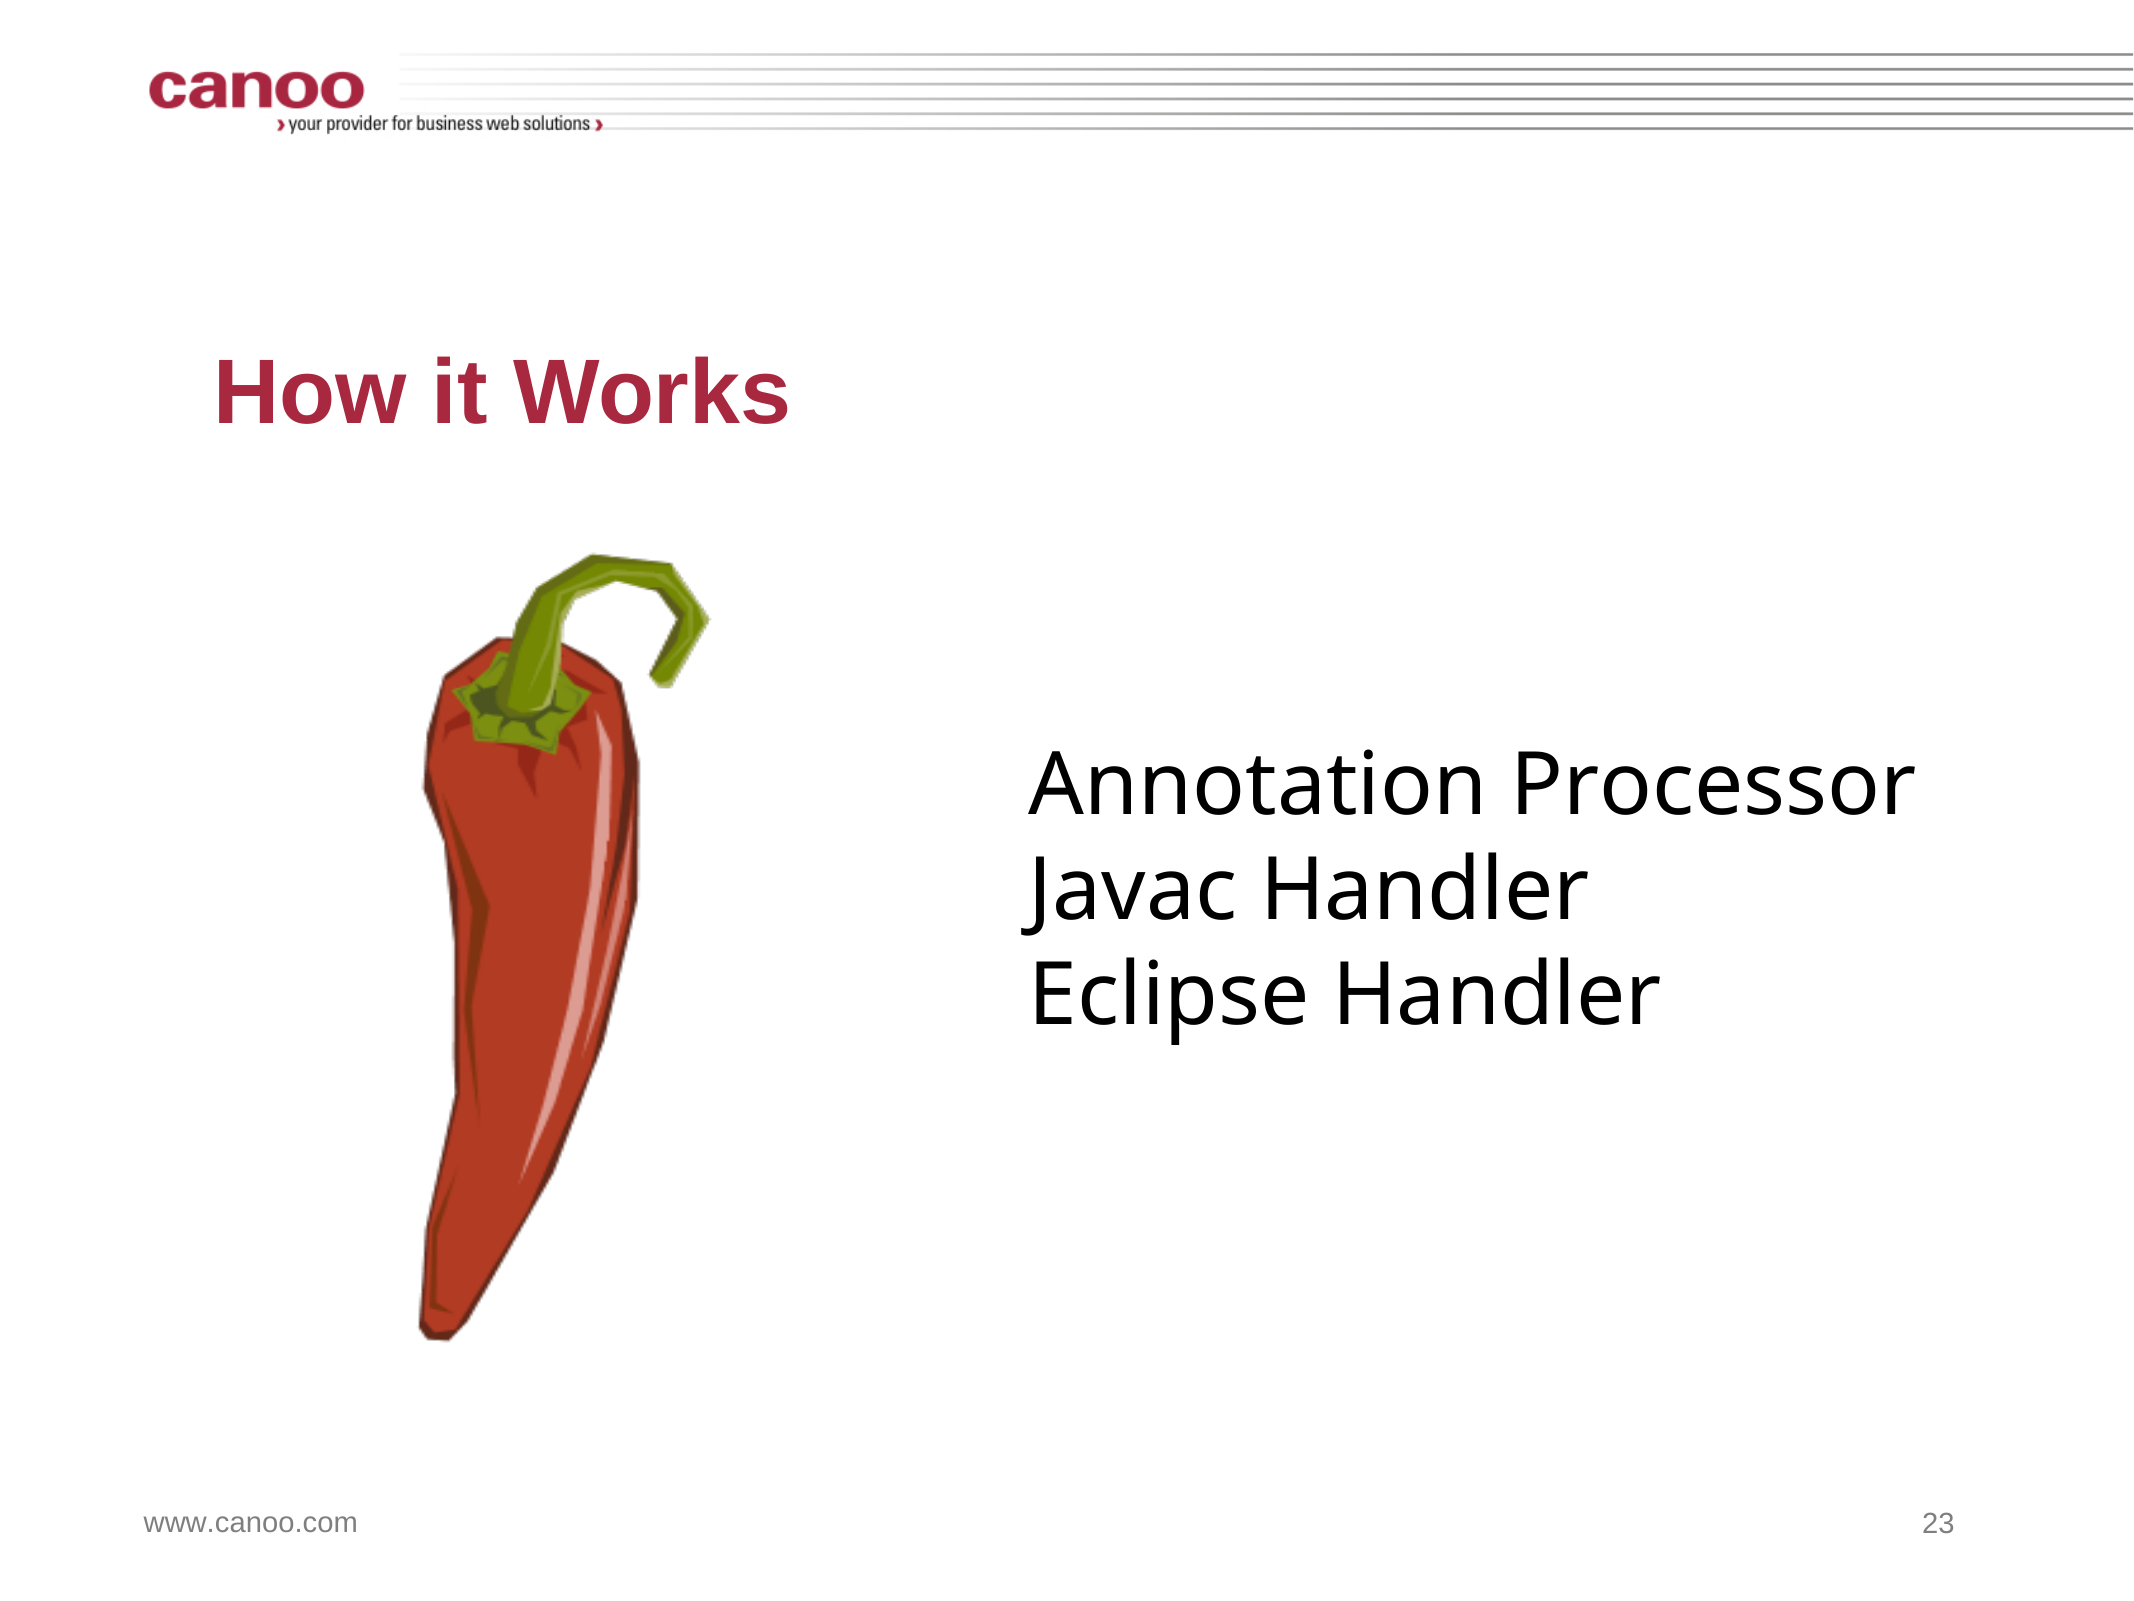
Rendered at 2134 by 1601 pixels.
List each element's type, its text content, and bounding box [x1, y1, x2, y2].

title How it Works [204, 220, 2020, 451]
text_box <number> [1912, 1496, 1965, 1547]
text_box Annotation Processor Javac Handler Eclipse Handler [968, 719, 2057, 1155]
picture [382, 535, 747, 1361]
picture [0, 21, 2134, 188]
